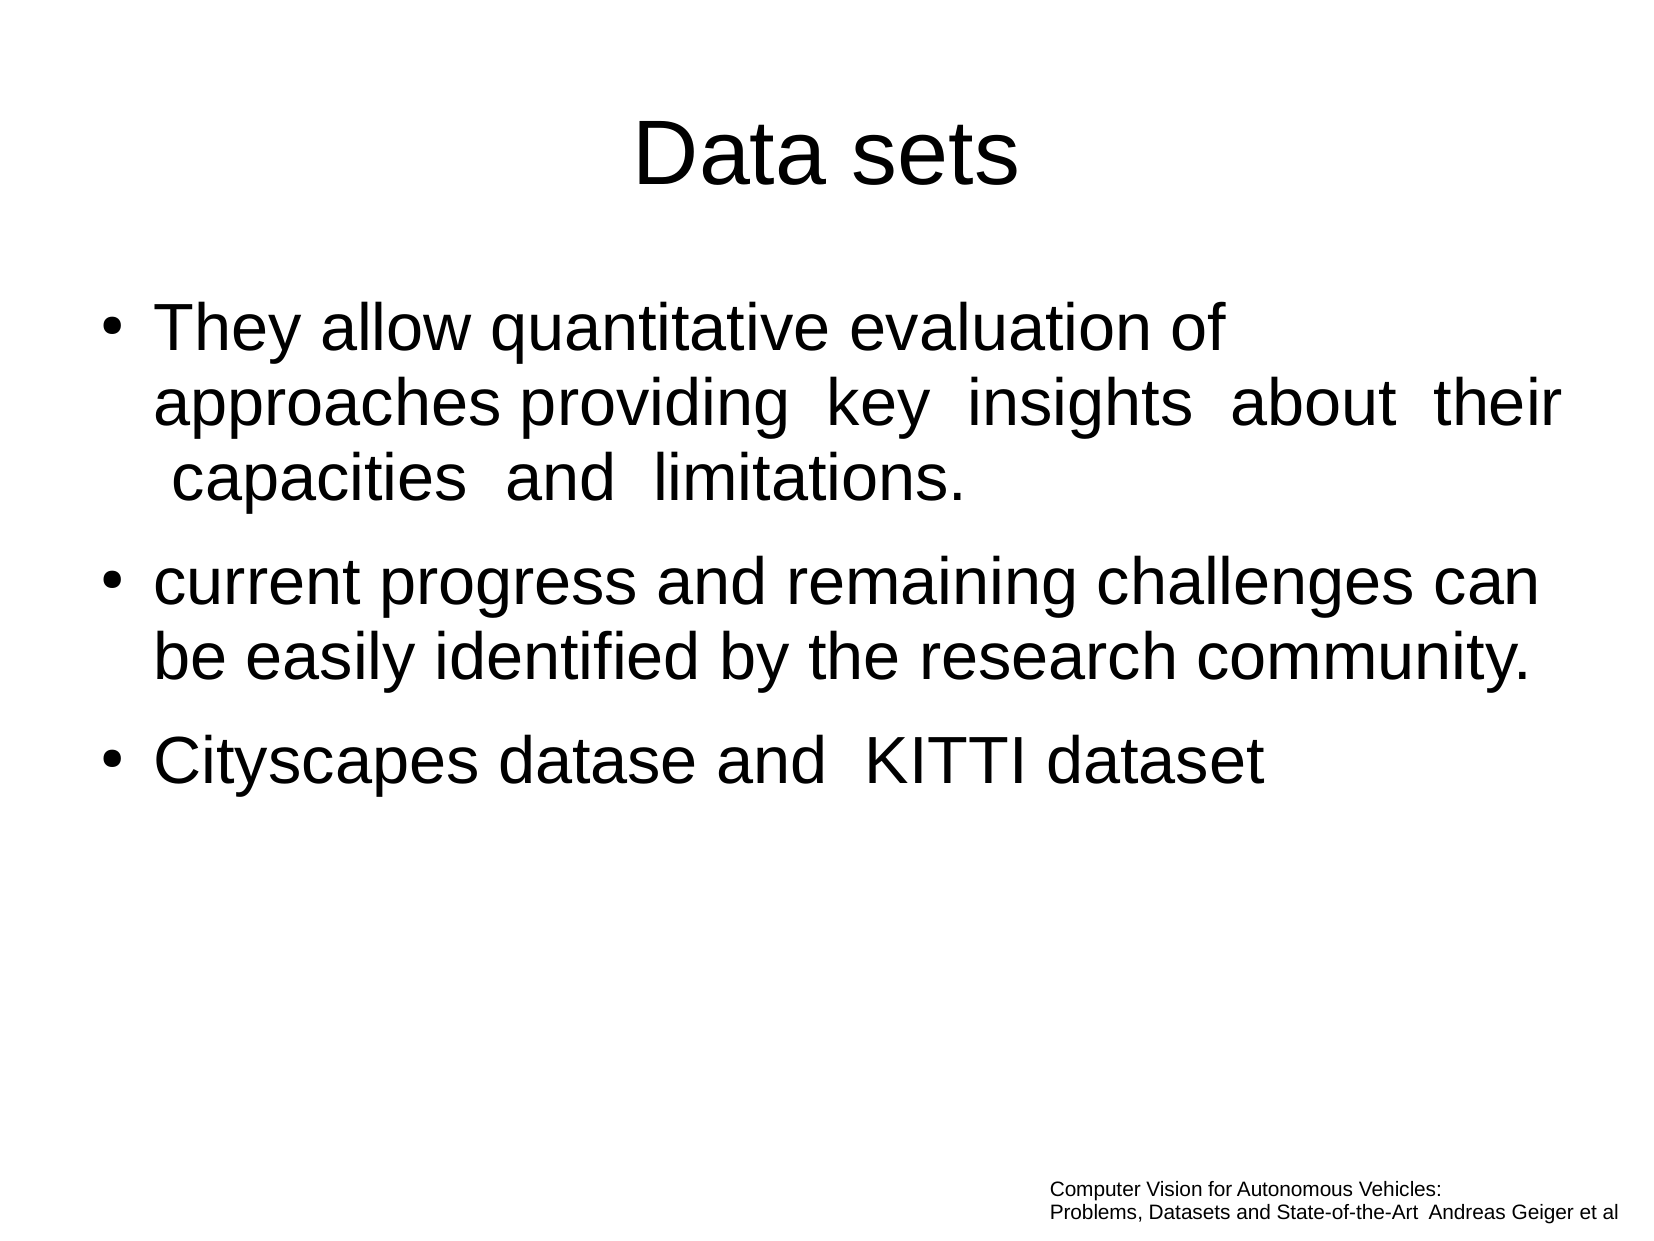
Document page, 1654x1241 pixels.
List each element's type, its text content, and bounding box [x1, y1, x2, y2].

text_box Computer Vision for Autonomous Vehicles: Problems, Datasets and State-of-the-Art Andreas Geiger et al [1035, 1170, 1654, 1232]
title Data sets [82, 49, 1571, 257]
list They allow quantitative evaluation of approaches providing key insights about their capacities and limitations. current progress and remaining challenges can be easily identified by the research community. Cityscapes datase and KITTI dataset [82, 290, 1571, 1010]
